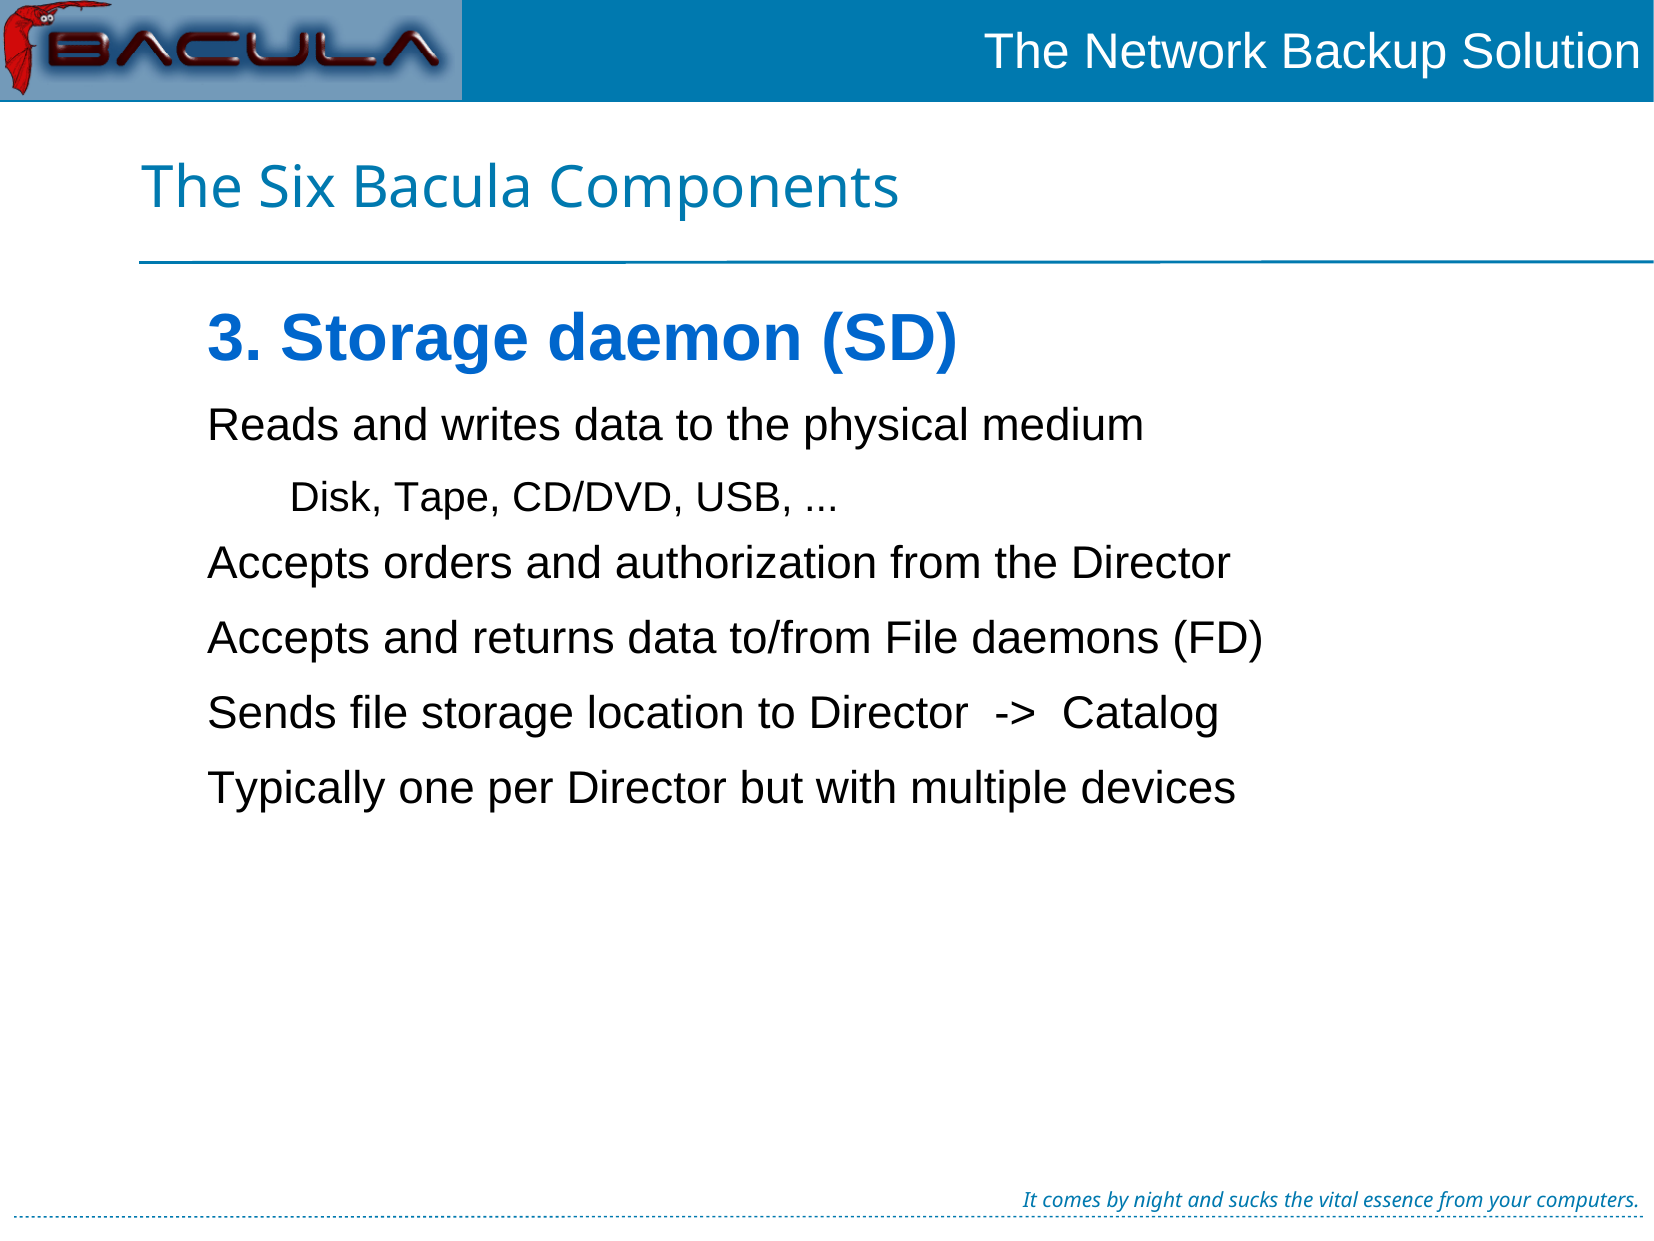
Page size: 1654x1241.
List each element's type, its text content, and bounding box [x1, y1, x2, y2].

picture [0, 0, 461, 99]
list 3. Storage daemon (SD) Reads and writes data to the physical medium Disk, Tape, CD/DVD, USB, ... Accepts orders and authorization from the Director Accepts and returns data to/from File daemons (FD) Sends file storage location to Director -> Catalog Typically one per Director but with multiple devices [112, 300, 1506, 1052]
title The Six Bacula Components [141, 112, 1501, 226]
